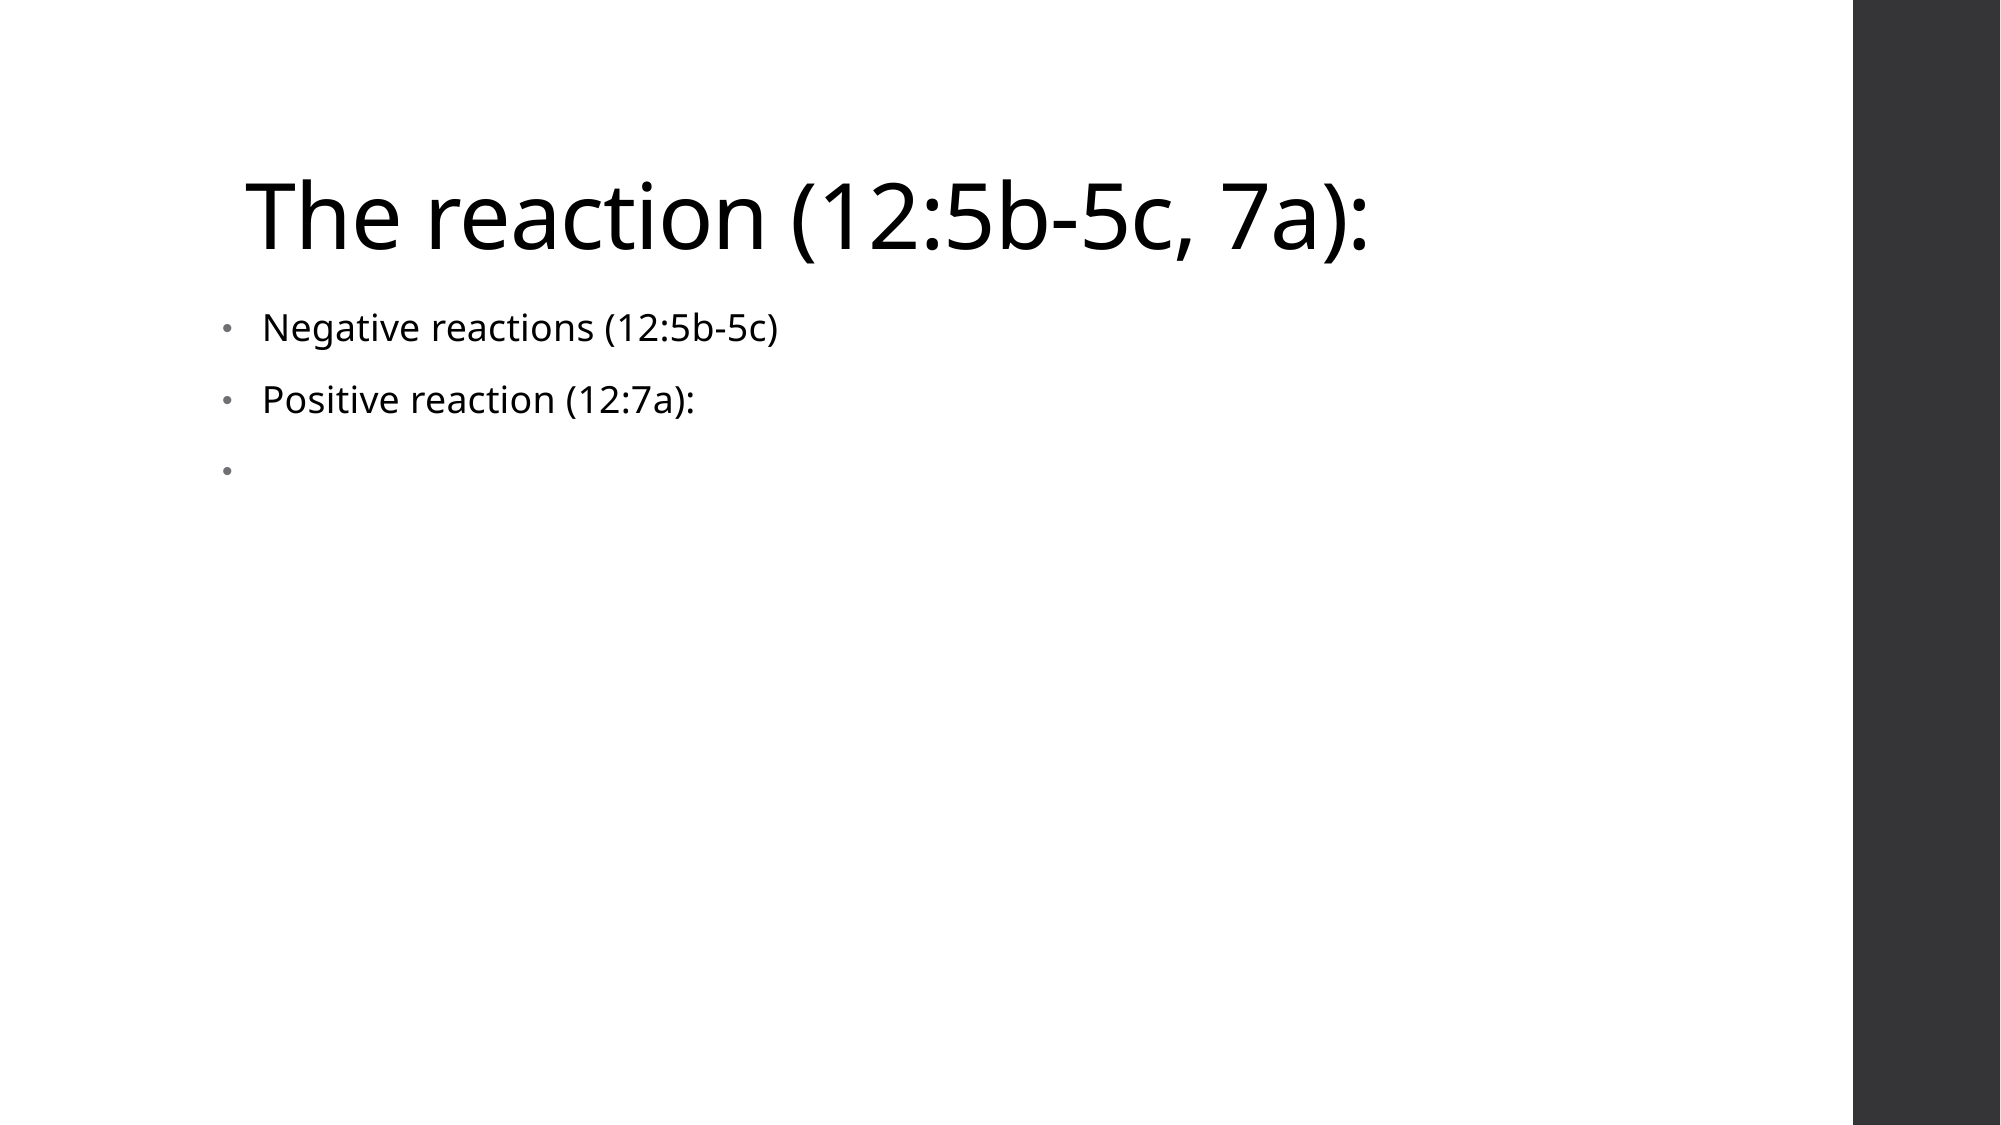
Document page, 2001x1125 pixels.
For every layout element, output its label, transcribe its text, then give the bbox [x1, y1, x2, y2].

title The reaction (12:5b-5c, 7a): [206, 60, 1797, 278]
list Negative reactions (12:5b-5c) Positive reaction (12:7a): [206, 299, 1617, 1014]
